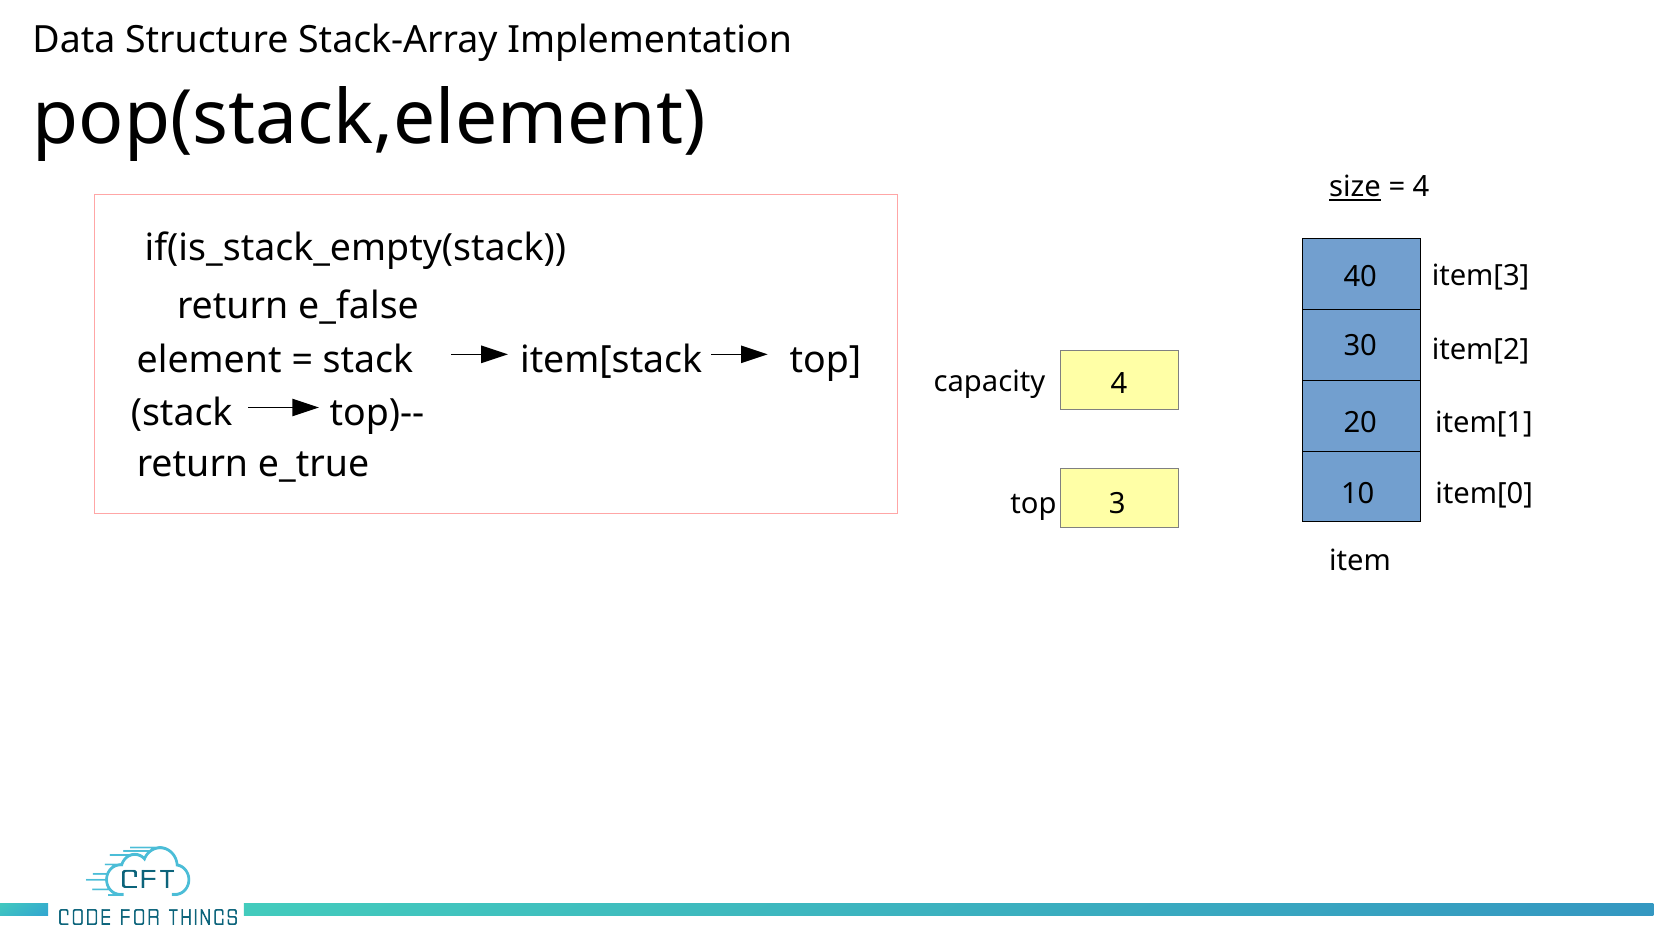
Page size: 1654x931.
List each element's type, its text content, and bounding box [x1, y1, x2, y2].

text_box size = 4 [1314, 158, 1510, 215]
text_box 40 [1328, 248, 1412, 298]
text_box if(is_stack_empty(stack)) [129, 212, 630, 271]
text_box [94, 194, 898, 514]
text_box 4 [1095, 354, 1156, 404]
picture [59, 846, 237, 925]
text_box 30 [1328, 317, 1412, 367]
text_box item[1] [1421, 394, 1565, 449]
title Data Structure Stack-Array Implementation pop(stack,element) [32, 12, 1536, 166]
text_box [1060, 468, 1179, 528]
text_box return e_false [162, 271, 450, 324]
text_box item [1314, 531, 1433, 589]
text_box (stack top)-- [106, 377, 632, 437]
text_box capacity [918, 352, 1085, 410]
text_box 3 [1086, 474, 1170, 524]
text_box item[0] [1421, 465, 1565, 515]
text_box item[3] [1421, 246, 1560, 296]
text_box 10 [1326, 465, 1409, 515]
text_box top [995, 474, 1102, 532]
text_box 20 [1328, 394, 1412, 444]
text_box item[2] [1421, 321, 1560, 371]
text_box [1060, 350, 1179, 410]
text_box element = stack item[stack top] [112, 324, 904, 384]
text_box return e_true [112, 437, 485, 497]
text_box [1302, 238, 1421, 522]
